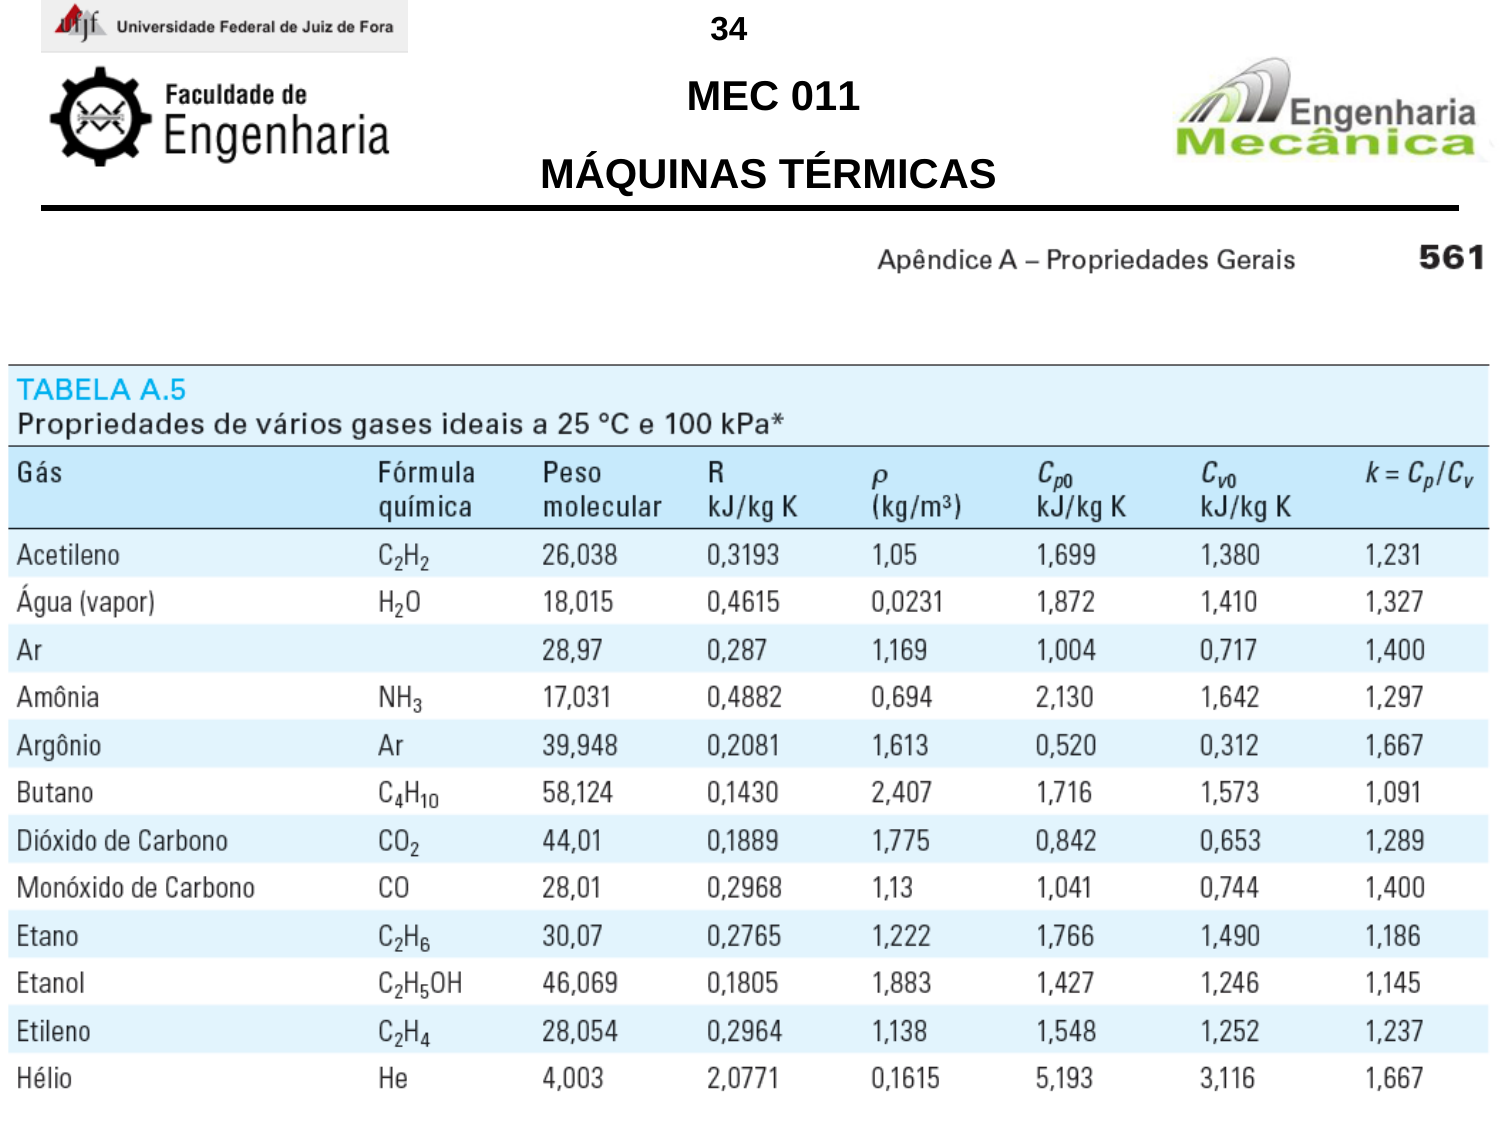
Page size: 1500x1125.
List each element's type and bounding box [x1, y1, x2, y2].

picture [0, 228, 1500, 1094]
picture [1151, 54, 1500, 167]
picture [41, 0, 408, 174]
